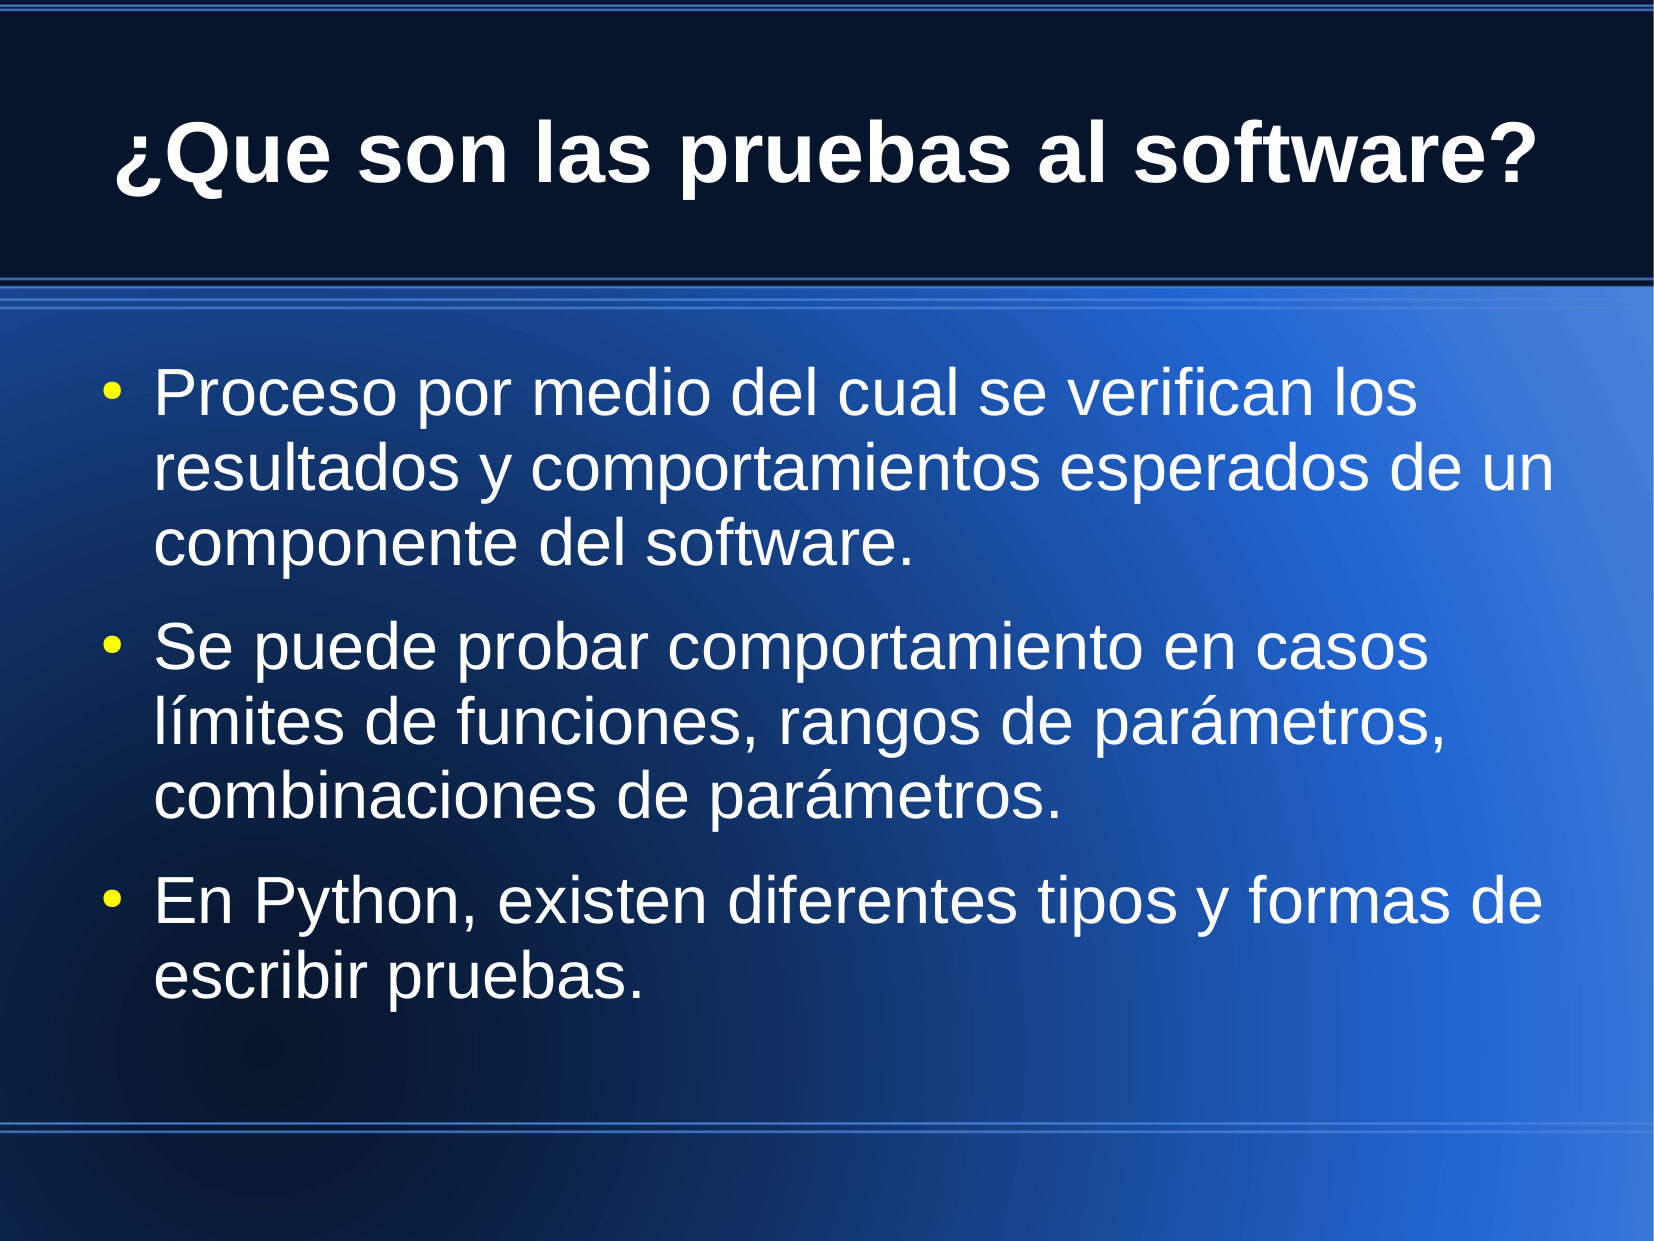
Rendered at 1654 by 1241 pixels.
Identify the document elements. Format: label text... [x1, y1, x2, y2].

list Proceso por medio del cual se verifican los resultados y comportamientos esperados de un componente del software. Se puede probar comportamiento en casos límites de funciones, rangos de parámetros, combinaciones de parámetros. En Python, existen diferentes tipos y formas de escribir pruebas. [82, 355, 1571, 1075]
title ¿Que son las pruebas al software? [82, 49, 1571, 257]
picture [0, 0, 1654, 1241]
